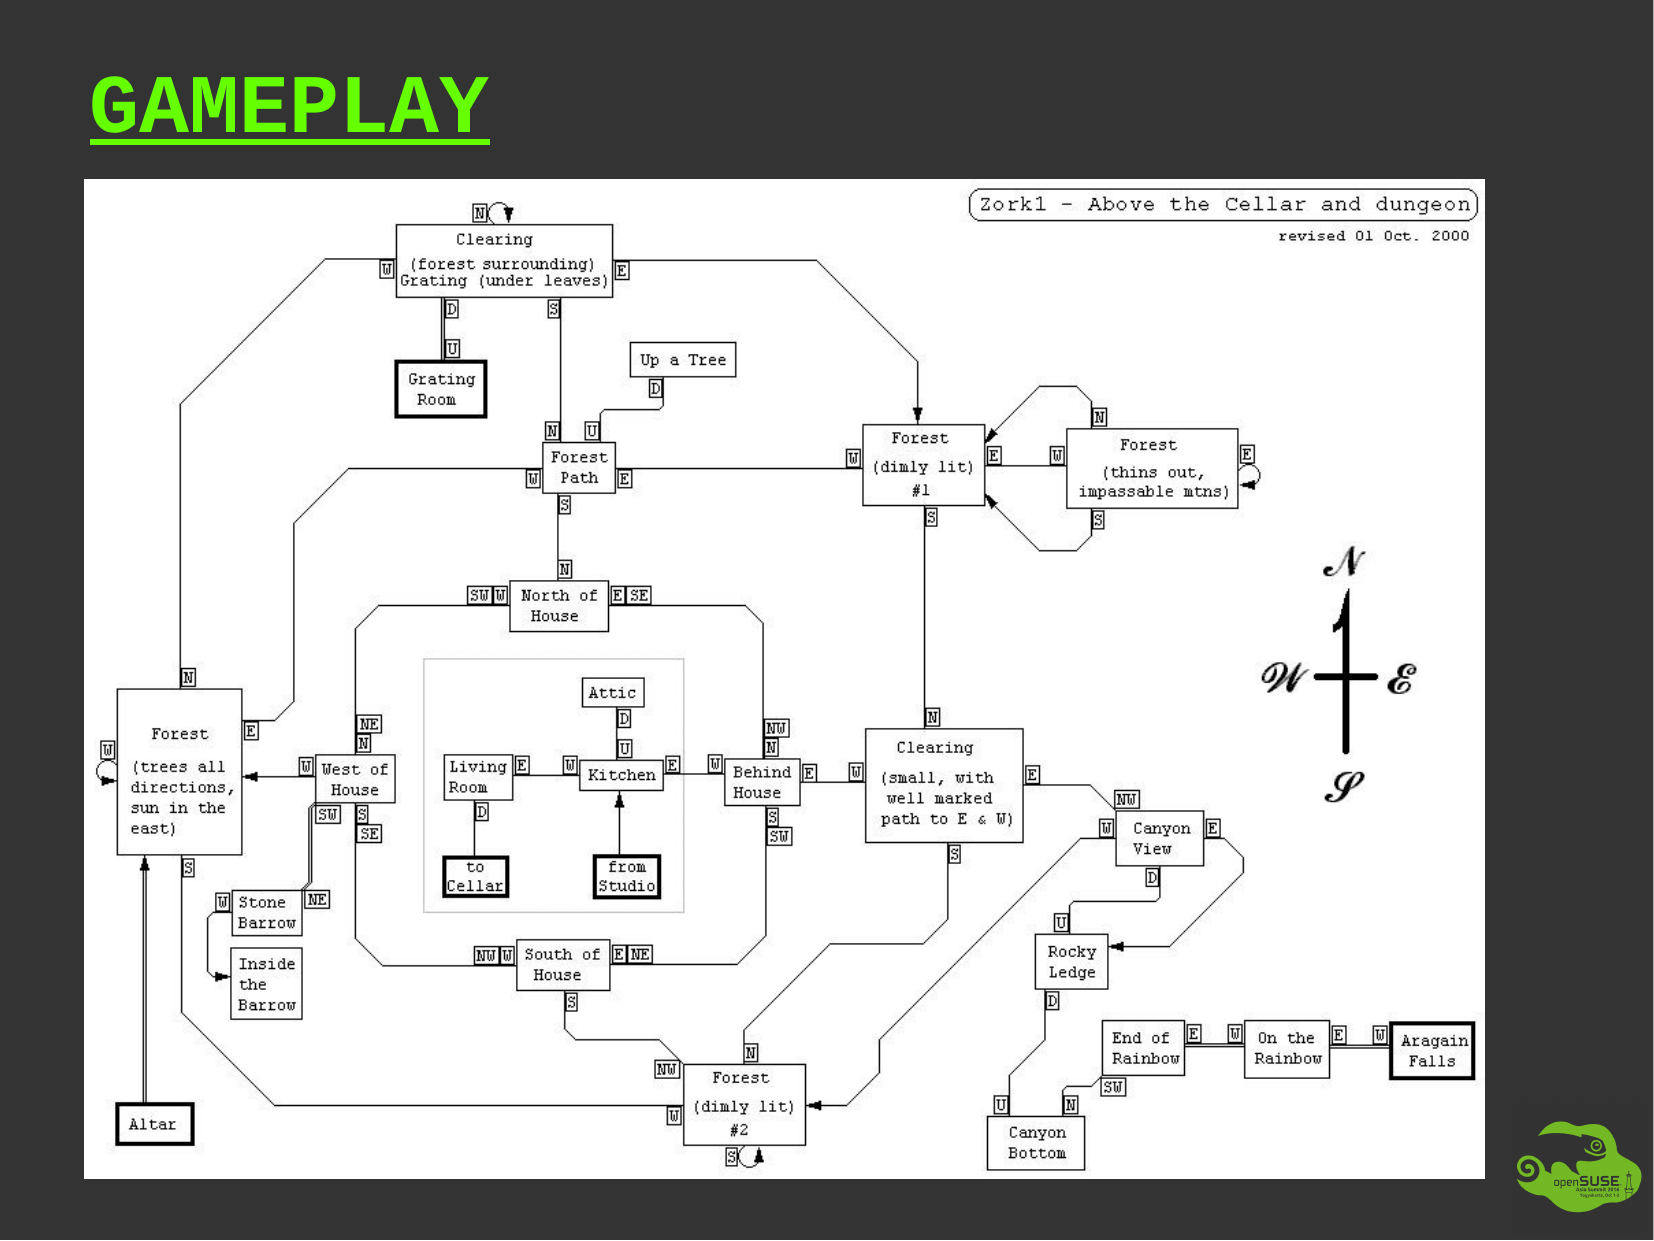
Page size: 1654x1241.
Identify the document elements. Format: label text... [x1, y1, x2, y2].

picture [1511, 1098, 1647, 1235]
text_box GAMEPLAY [75, 55, 676, 167]
picture [84, 179, 1486, 1179]
